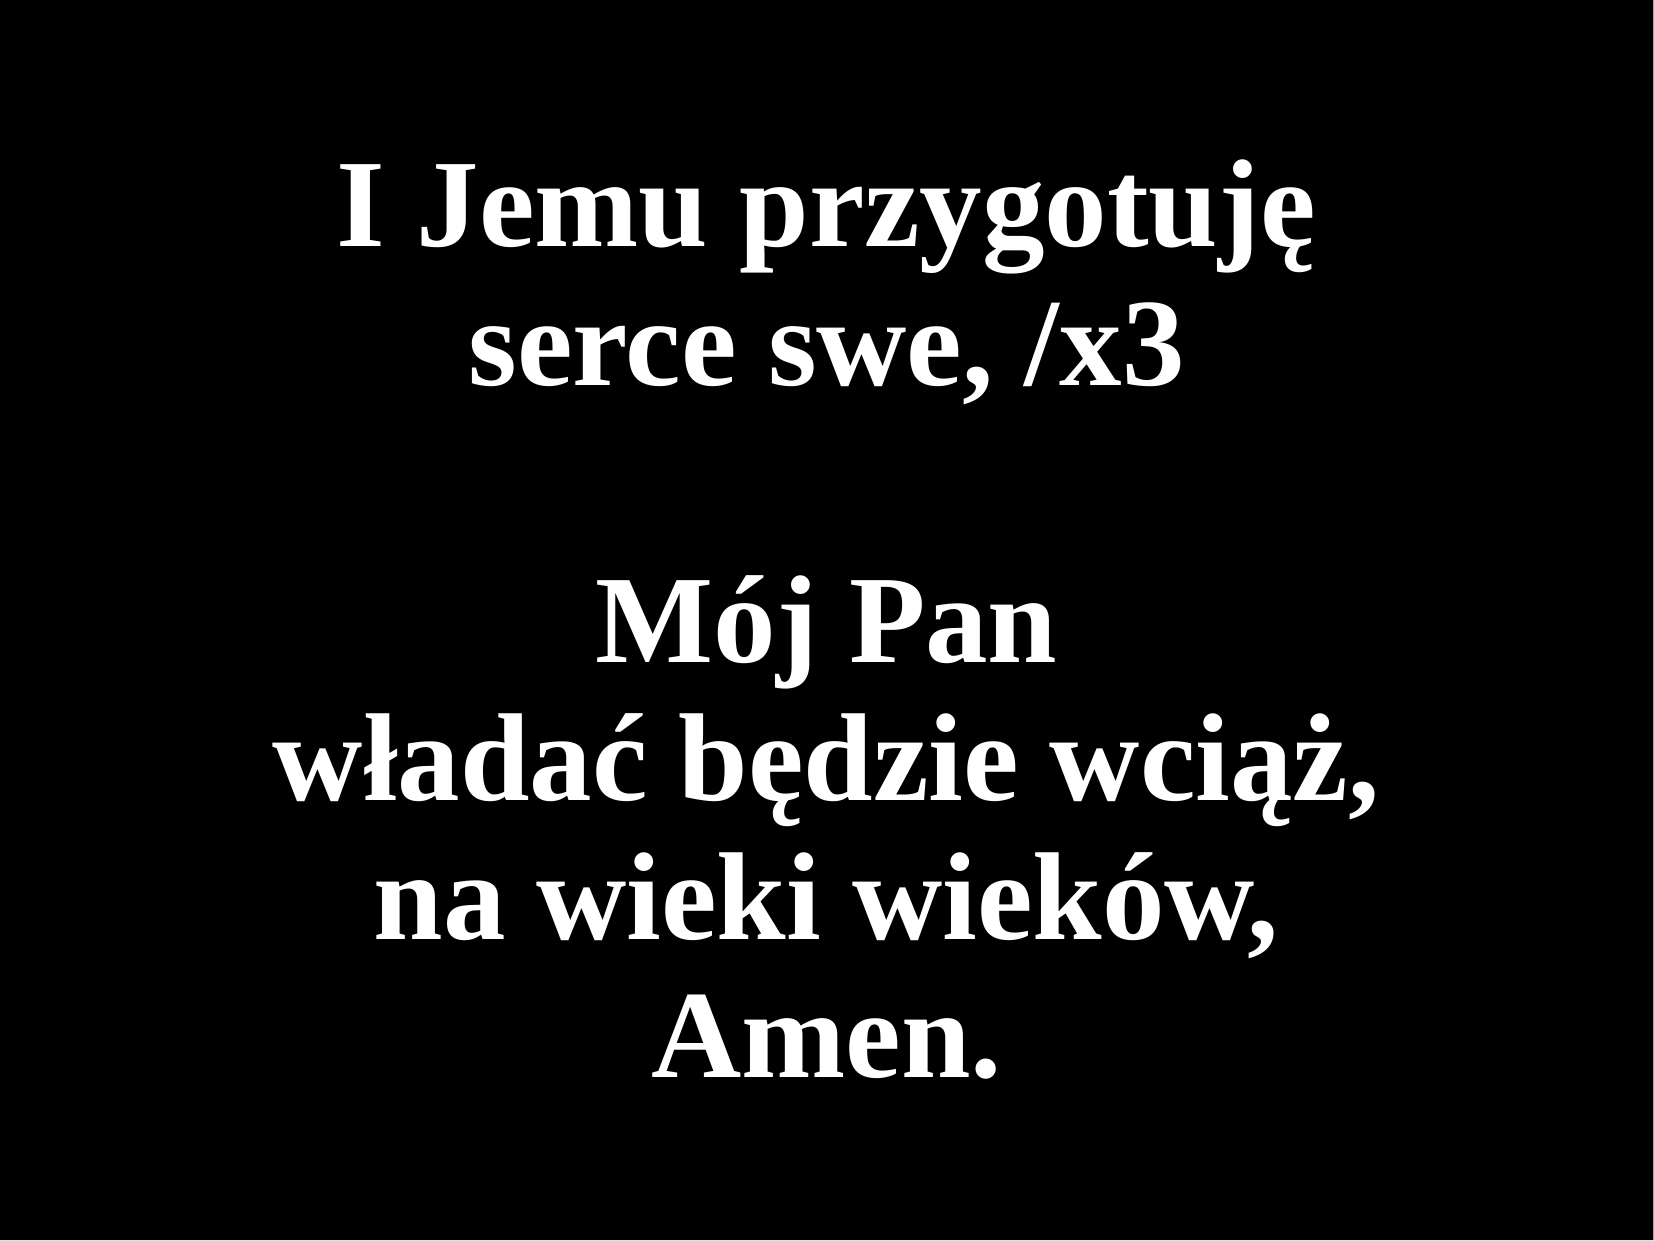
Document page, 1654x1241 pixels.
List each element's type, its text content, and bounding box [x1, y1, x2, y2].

title I Jemu przygotuję serce swe, /x3 Mój Pan władać będzie wciąż, na wieki wieków, Amen. [0, 0, 1654, 1241]
